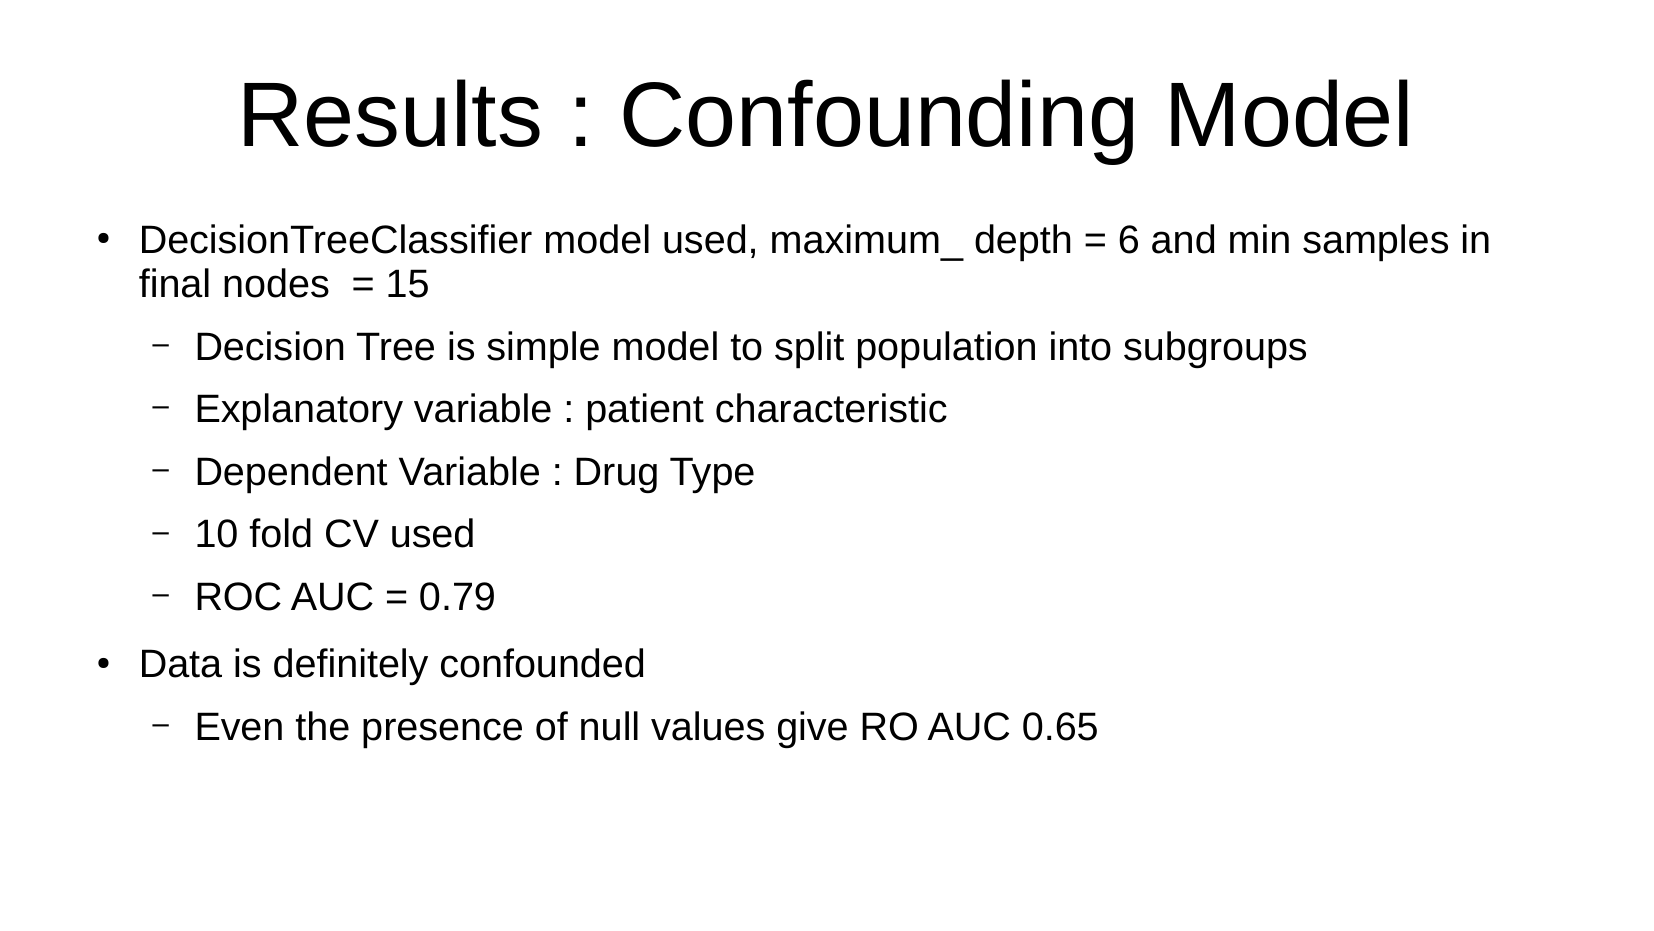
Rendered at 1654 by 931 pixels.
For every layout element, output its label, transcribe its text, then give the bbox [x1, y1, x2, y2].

list DecisionTreeClassifier model used, maximum_ depth = 6 and min samples in final nodes = 15 Decision Tree is simple model to split population into subgroups Explanatory variable : patient characteristic Dependent Variable : Drug Type 10 fold CV used ROC AUC = 0.79 Data is definitely confounded Even the presence of null values give RO AUC 0.65 [82, 217, 1571, 758]
title Results : Confounding Model [82, 37, 1571, 193]
